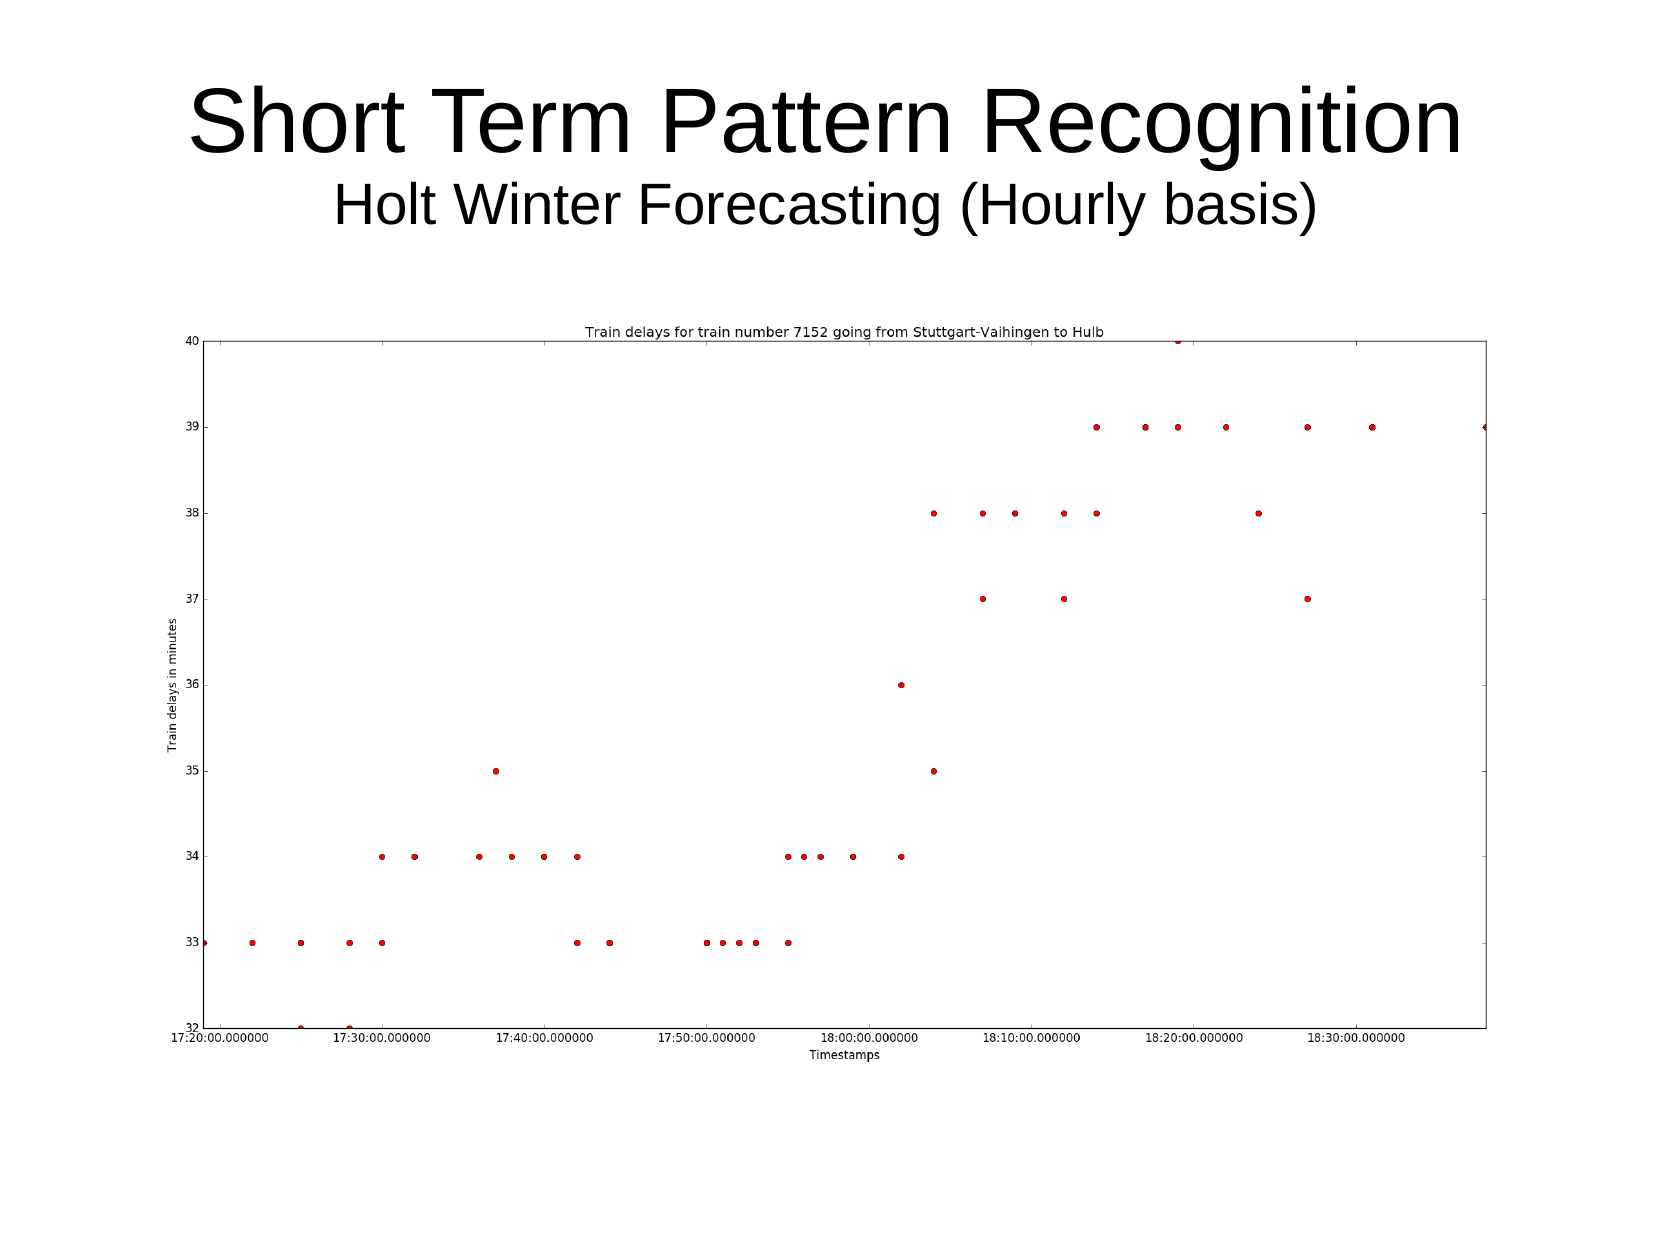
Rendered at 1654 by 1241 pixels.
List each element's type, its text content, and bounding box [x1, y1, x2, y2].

title Short Term Pattern Recognition Holt Winter Forecasting (Hourly basis) [82, 49, 1571, 255]
picture [0, 255, 1651, 1114]
